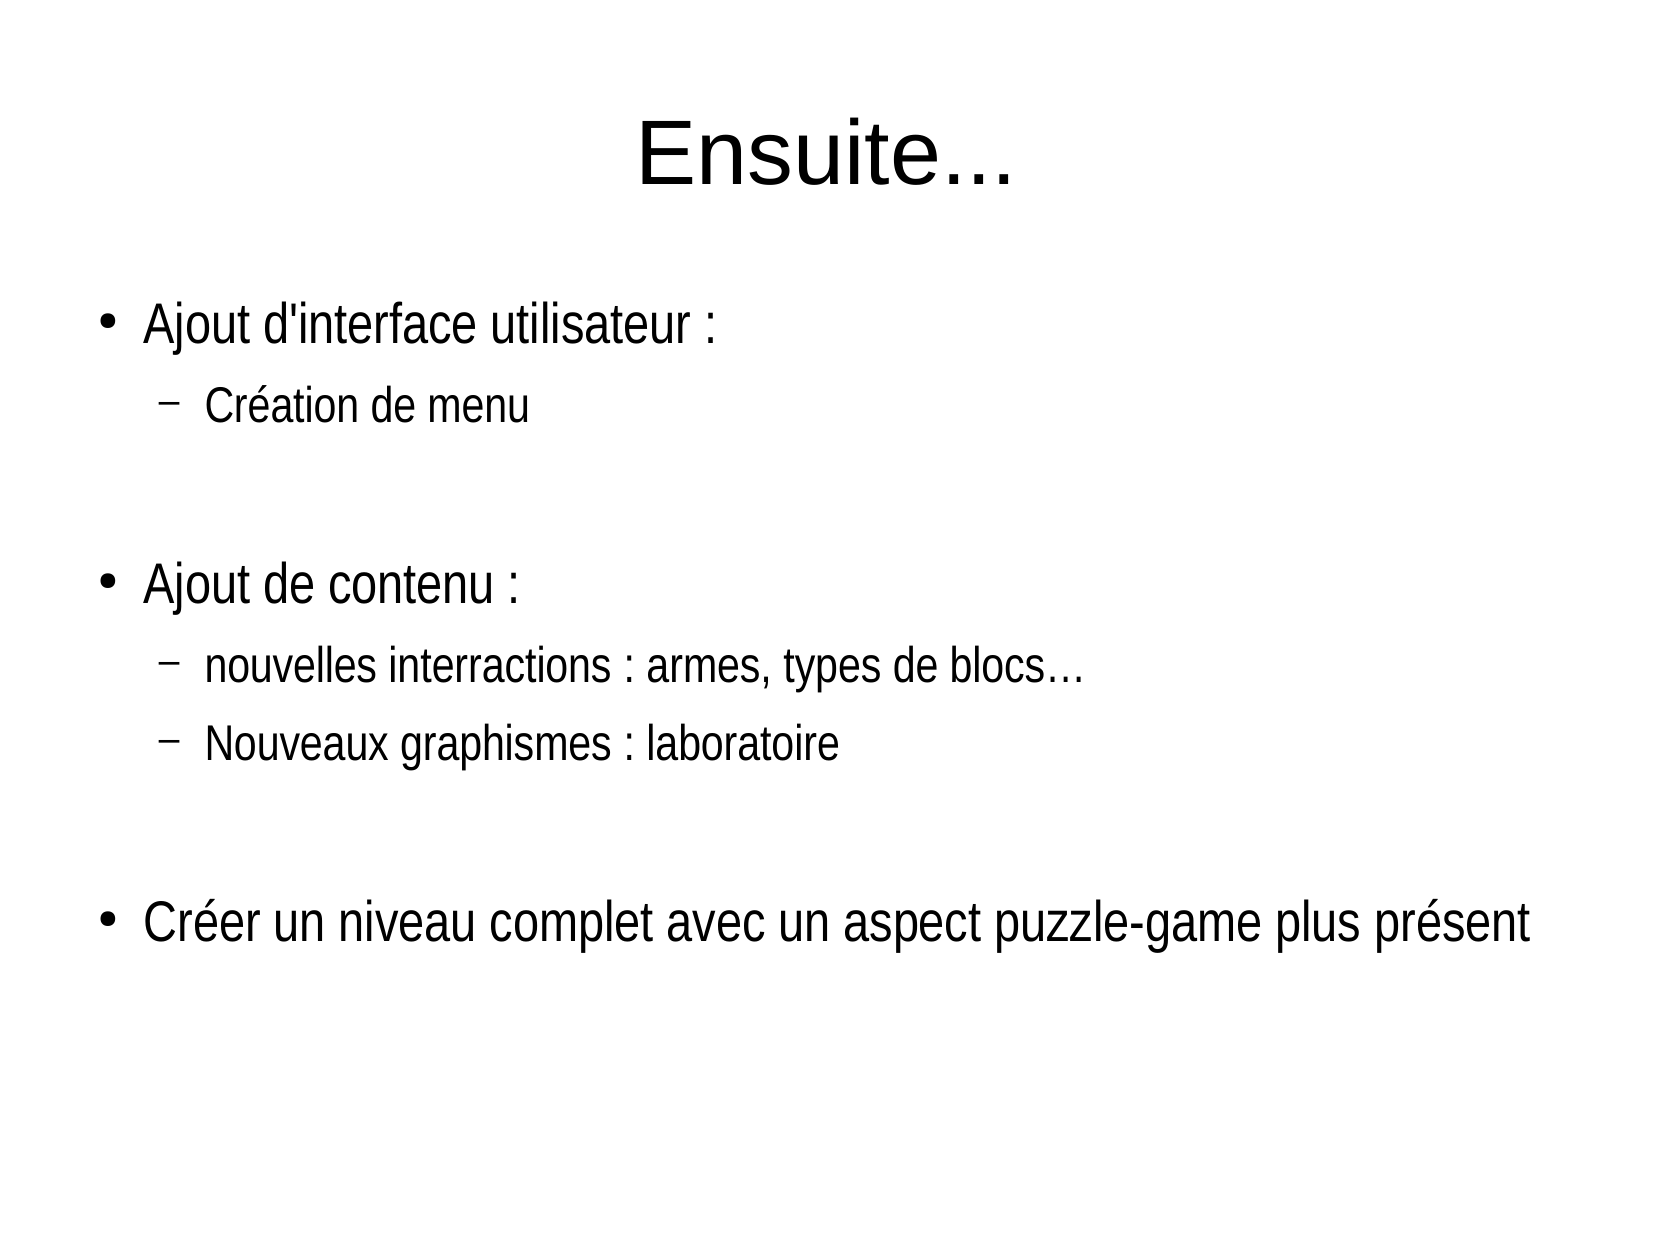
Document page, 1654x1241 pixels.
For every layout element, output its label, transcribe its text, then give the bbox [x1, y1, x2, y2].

list Ajout d'interface utilisateur : Création de menu Ajout de contenu : nouvelles interractions : armes, types de blocs… Nouveaux graphismes : laboratoire Créer un niveau complet avec un aspect puzzle-game plus présent [82, 290, 1571, 1010]
title Ensuite... [82, 49, 1571, 257]
